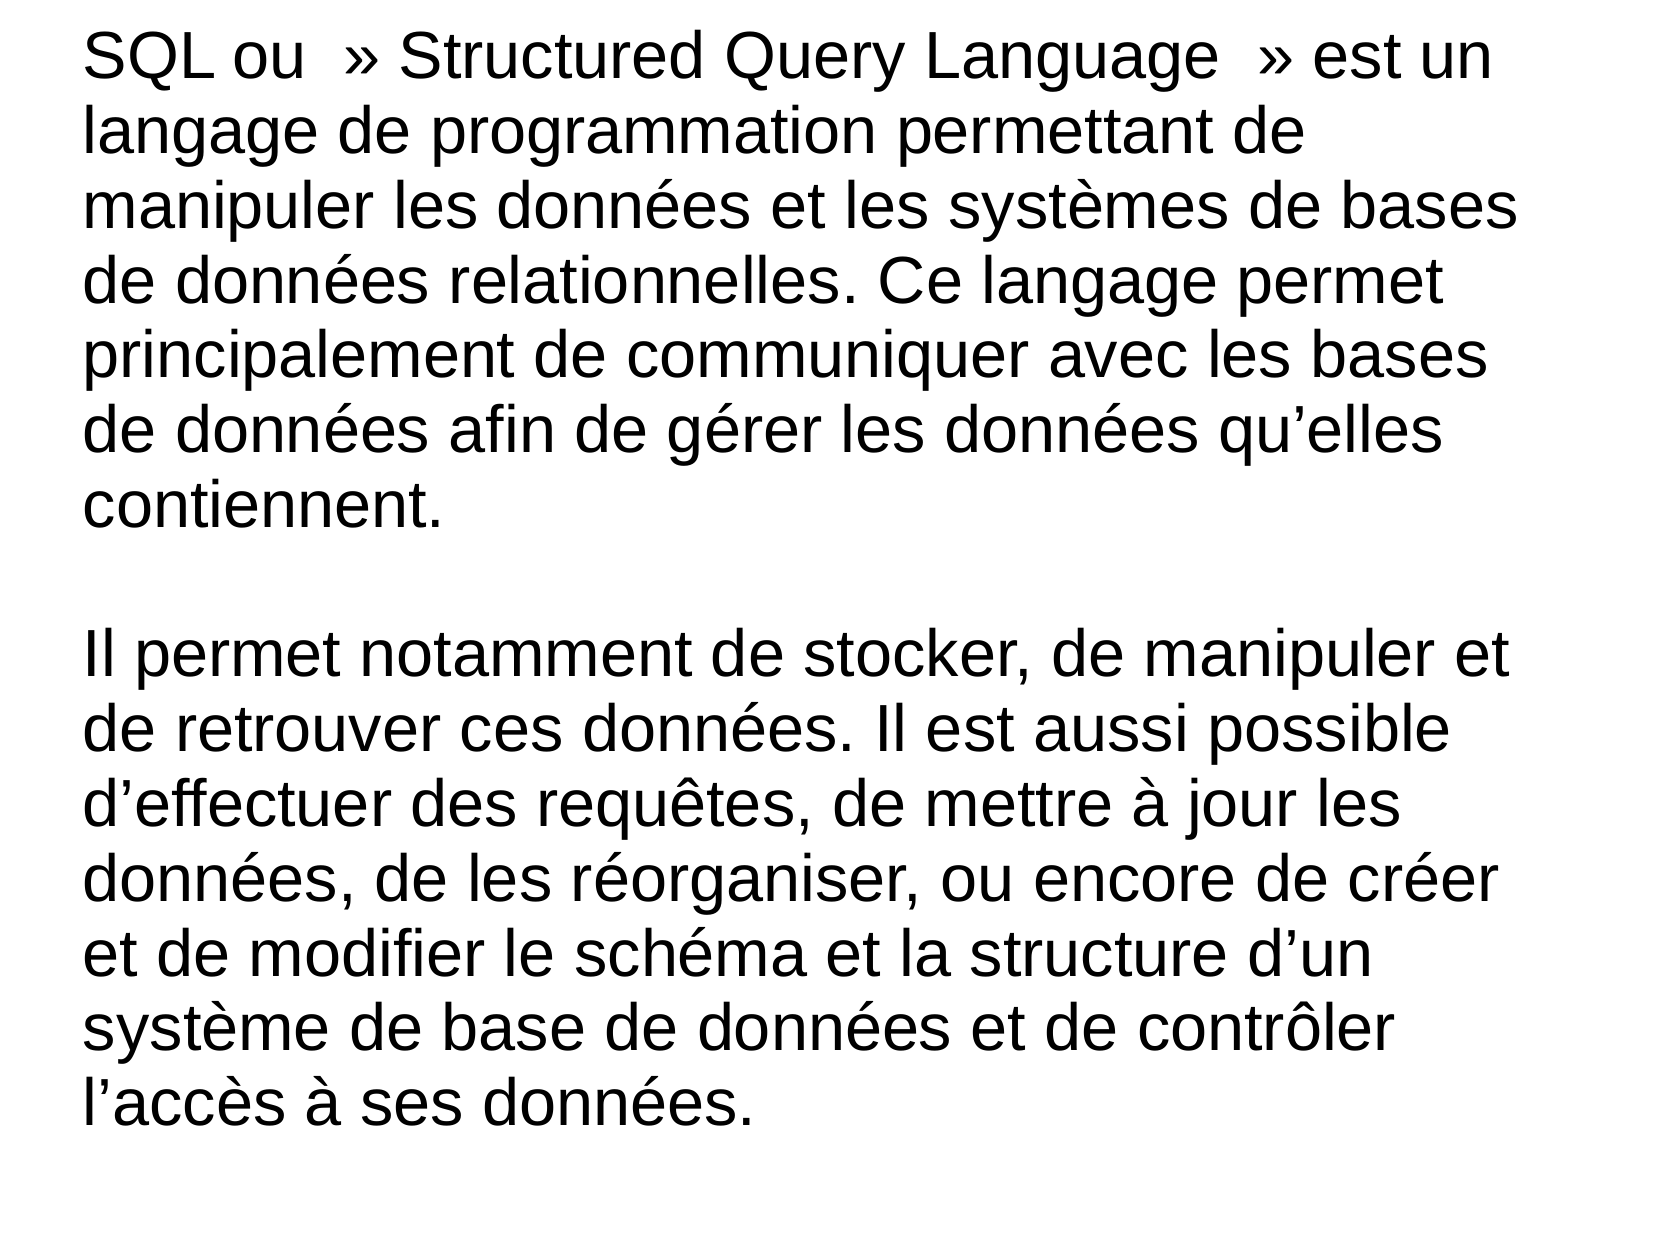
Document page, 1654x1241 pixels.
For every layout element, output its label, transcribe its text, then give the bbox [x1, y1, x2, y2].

subtitle SQL ou » Structured Query Language » est un langage de programmation permettant de manipuler les données et les systèmes de bases de données relationnelles. Ce langage permet principalement de communiquer avec les bases de données afin de gérer les données qu’elles contiennent. Il permet notamment de stocker, de manipuler et de retrouver ces données. Il est aussi possible d’effectuer des requêtes, de mettre à jour les données, de les réorganiser, ou encore de créer et de modifier le schéma et la structure d’un système de base de données et de contrôler l’accès à ses données. [82, 18, 1571, 1140]
